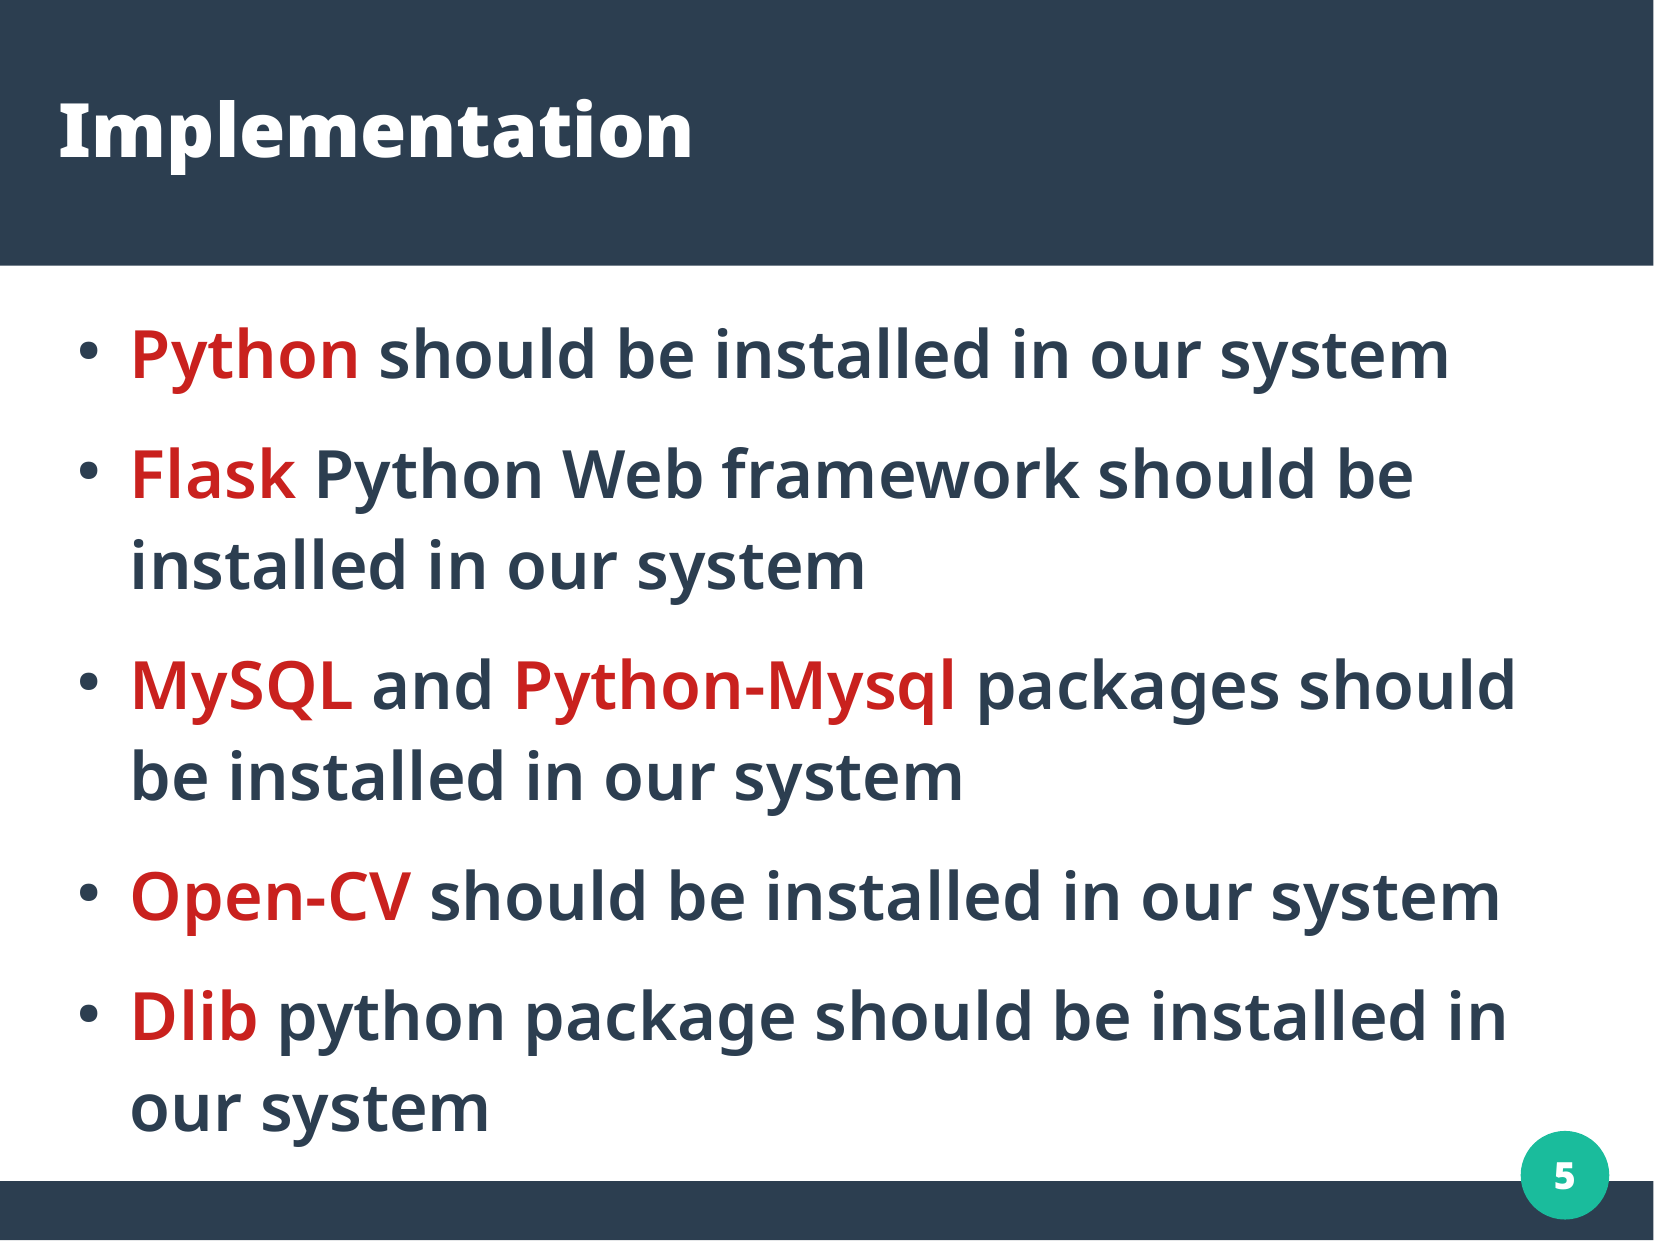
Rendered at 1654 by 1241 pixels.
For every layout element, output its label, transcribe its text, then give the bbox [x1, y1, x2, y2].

list Python should be installed in our system Flask Python Web framework should be installed in our system MySQL and Python-Mysql packages should be installed in our system Open-CV should be installed in our system Dlib python package should be installed in our system [59, 307, 1595, 1152]
title Implementation [59, 49, 1595, 207]
